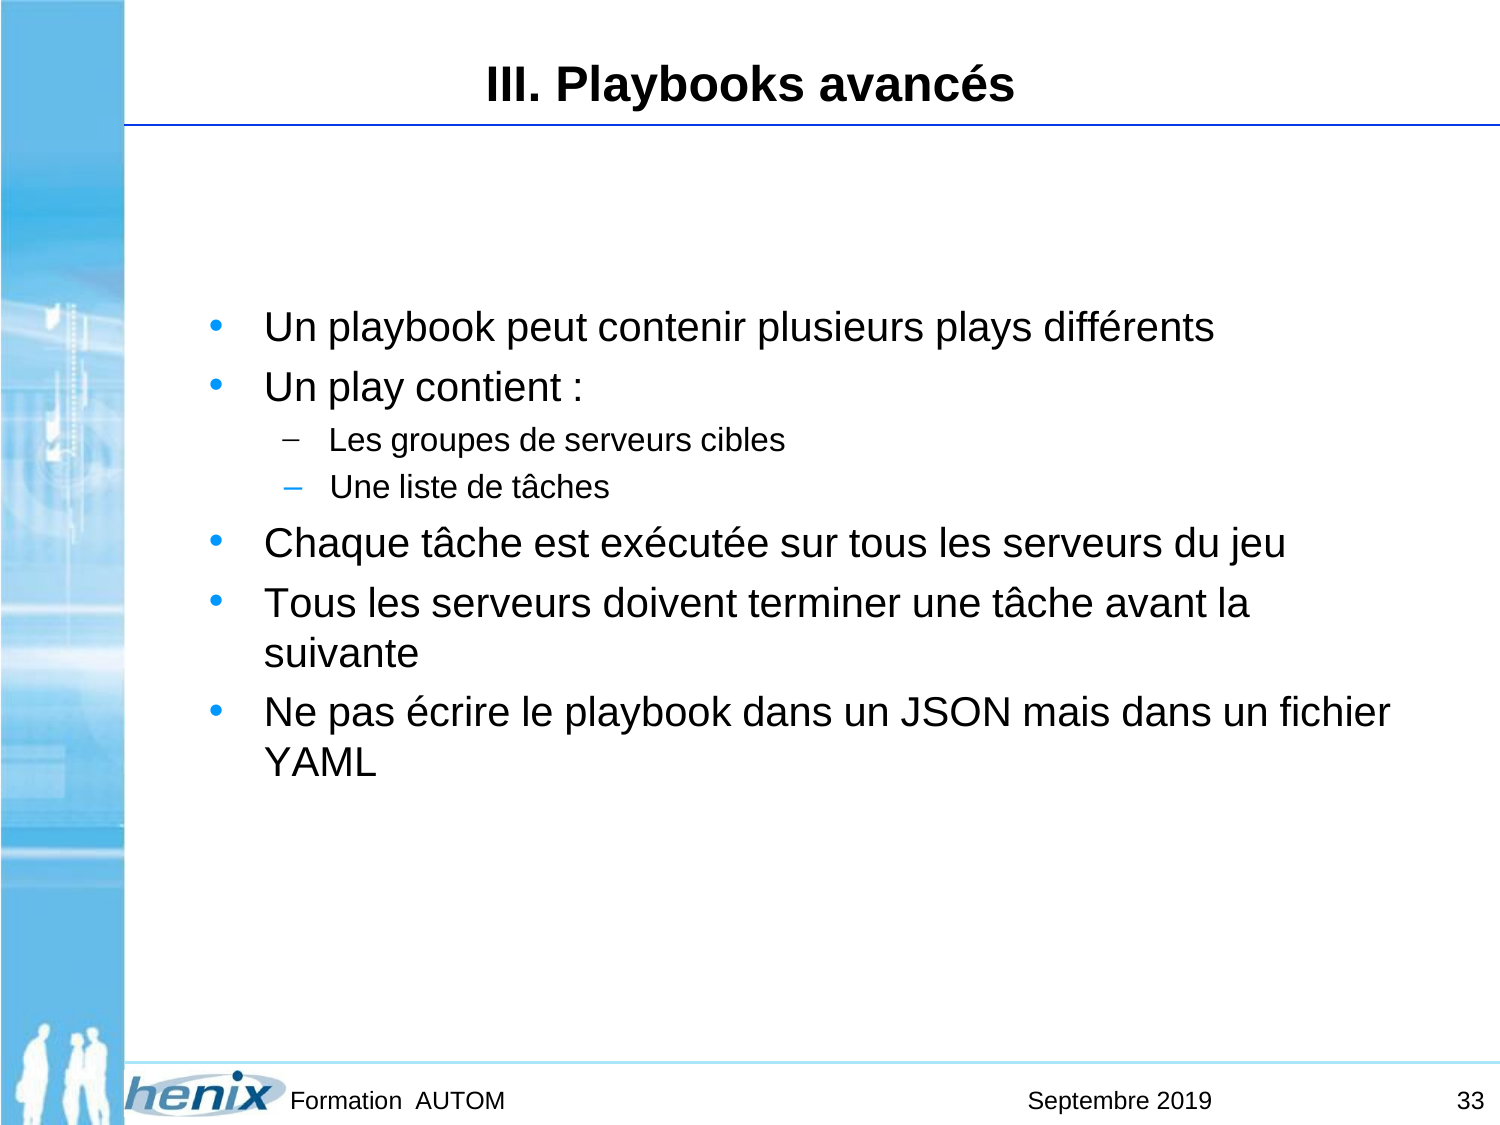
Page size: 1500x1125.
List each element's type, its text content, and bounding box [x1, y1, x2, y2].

text_box Formation AUTOM [288, 1084, 507, 1115]
text_box Septembre 2019 [1025, 1084, 1241, 1115]
picture [0, 0, 126, 1125]
text_box <numéro> [1452, 1084, 1490, 1115]
text_box [123, 1070, 287, 1117]
text_box Un playbook peut contenir plusieurs plays différents Un play contient : Les groupes de serveurs cibles Une liste de tâches Chaque tâche est exécutée sur tous les serveurs du jeu Tous les serveurs doivent terminer une tâche avant la suivante Ne pas écrire le playbook dans un JSON mais dans un fichier YAML [207, 299, 1408, 786]
text_box III. Playbooks avancés [138, 50, 1363, 112]
